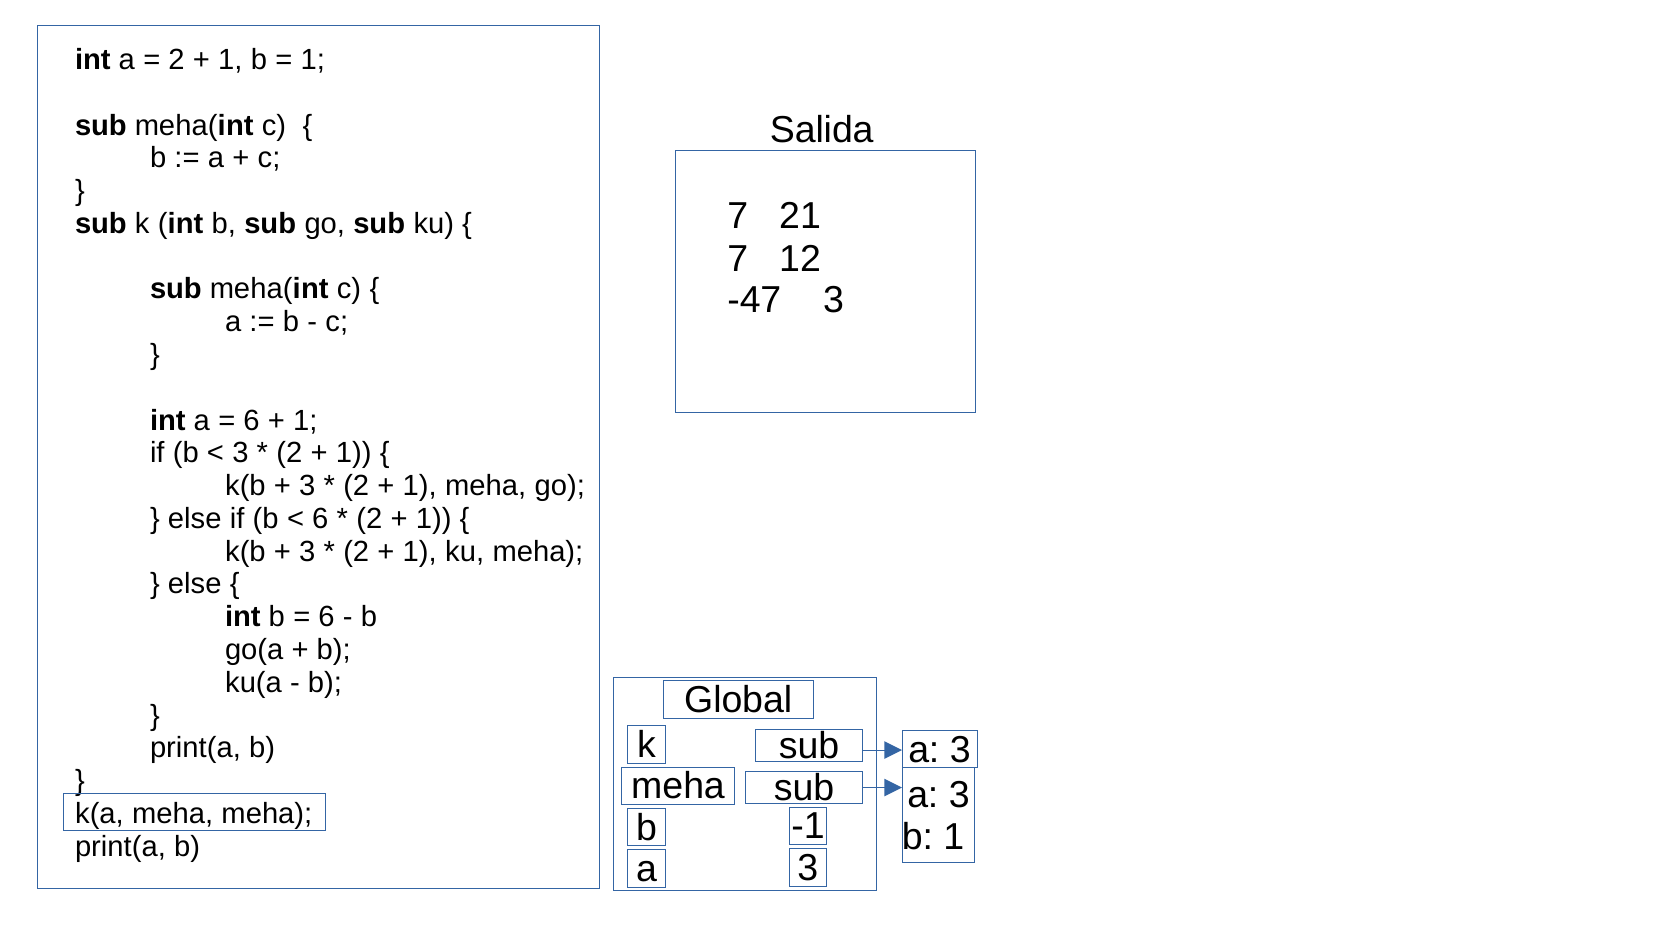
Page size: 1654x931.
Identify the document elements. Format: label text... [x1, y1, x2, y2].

text_box meha [621, 767, 735, 805]
text_box Salida [755, 100, 889, 150]
text_box Salida [755, 151, 889, 158]
text_box sub [755, 729, 863, 762]
text_box a [627, 849, 666, 888]
text_box a: 3 b: 1 [902, 767, 975, 863]
text_box 3 [789, 848, 827, 887]
text_box b [627, 808, 666, 846]
subtitle int a = 2 + 1, b = 1; sub meha(int c) { b := a + c; } sub k (int b, sub go, sub ku) { sub meha(int c) { a := b - c; } int a = 6 + 1; if (b < 3 * (2 + 1)) { k(b + 3 * (2 + 1), meha, go); } else if (b < 6 * (2 + 1)) { k(b + 3 * (2 + 1), ku, meha); } else { int b = 6 - b go(a + b); ku(a - b); } print(a, b) } k(a, meha, meha); print(a, b) [75, 794, 325, 830]
text_box a: 3 [902, 730, 978, 768]
text_box -1 [789, 807, 827, 845]
text_box k [627, 725, 666, 764]
subtitle int a = 2 + 1, b = 1; sub meha(int c) { b := a + c; } sub k (int b, sub go, sub ku) { sub meha(int c) { a := b - c; } int a = 6 + 1; if (b < 3 * (2 + 1)) { k(b + 3 * (2 + 1), meha, go); } else if (b < 6 * (2 + 1)) { k(b + 3 * (2 + 1), ku, meha); } else { int b = 6 - b go(a + b); ku(a - b); } print(a, b) } k(a, meha, meha); print(a, b) [75, 43, 638, 863]
text_box 7 21 7 12 -47 3 [712, 187, 859, 329]
text_box Global [663, 680, 814, 719]
text_box sub [745, 771, 863, 804]
